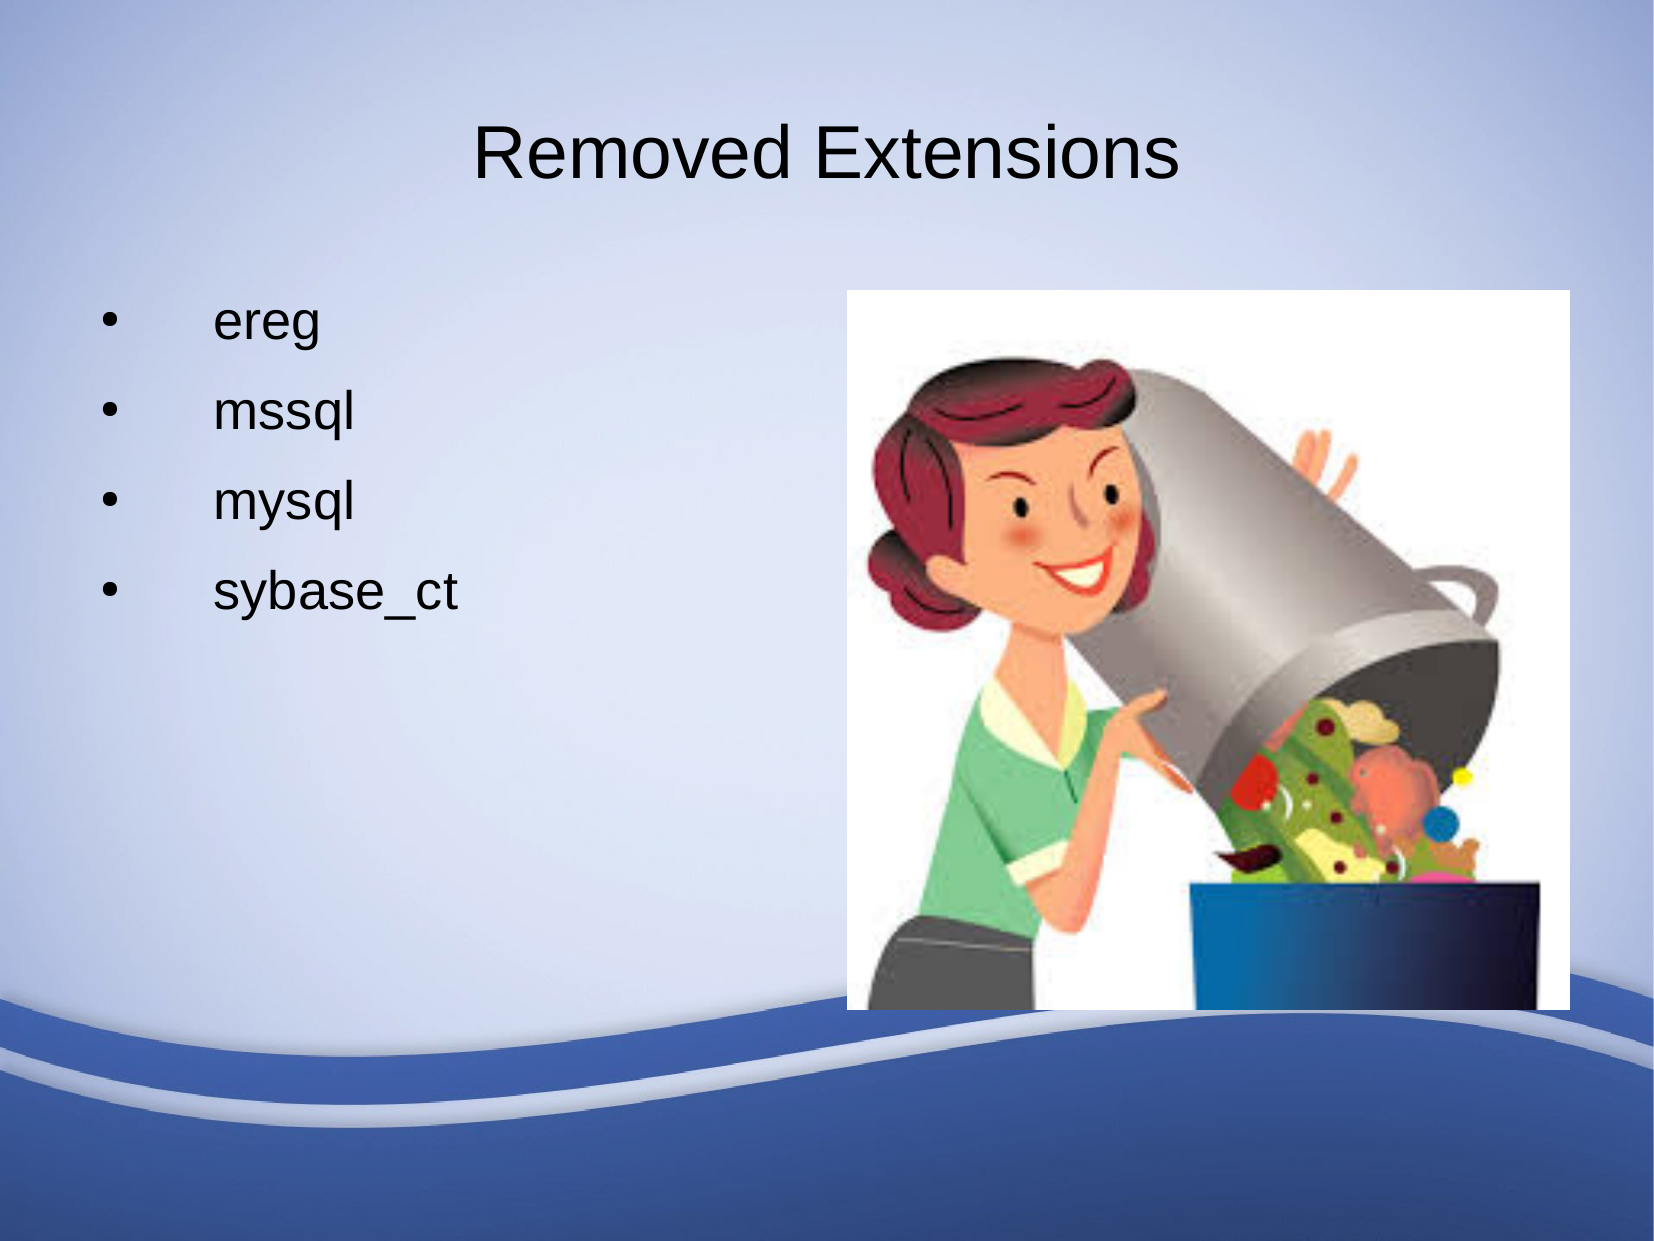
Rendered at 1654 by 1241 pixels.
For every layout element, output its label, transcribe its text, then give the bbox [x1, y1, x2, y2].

title Removed Extensions [82, 49, 1571, 257]
list ereg mssql mysql sybase_ct [82, 290, 809, 1010]
picture [0, 0, 1654, 1241]
